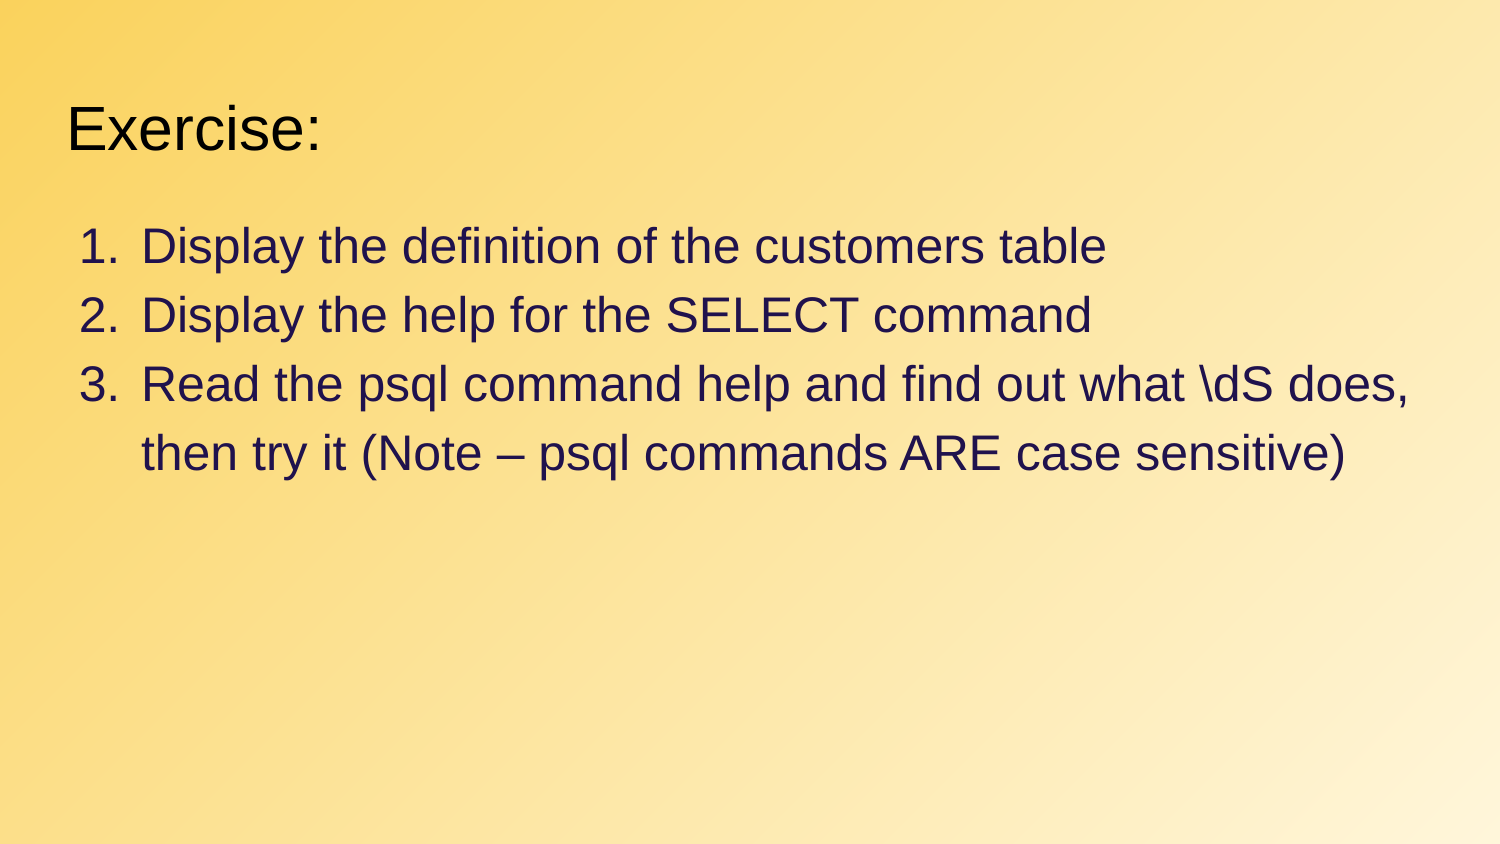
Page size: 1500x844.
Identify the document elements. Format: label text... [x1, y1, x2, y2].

title Exercise: [51, 72, 1449, 167]
list Display the definition of the customers table Display the help for the SELECT command Read the psql command help and find out what \dS does, then try it (Note – psql commands ARE case sensitive) [51, 189, 1449, 750]
